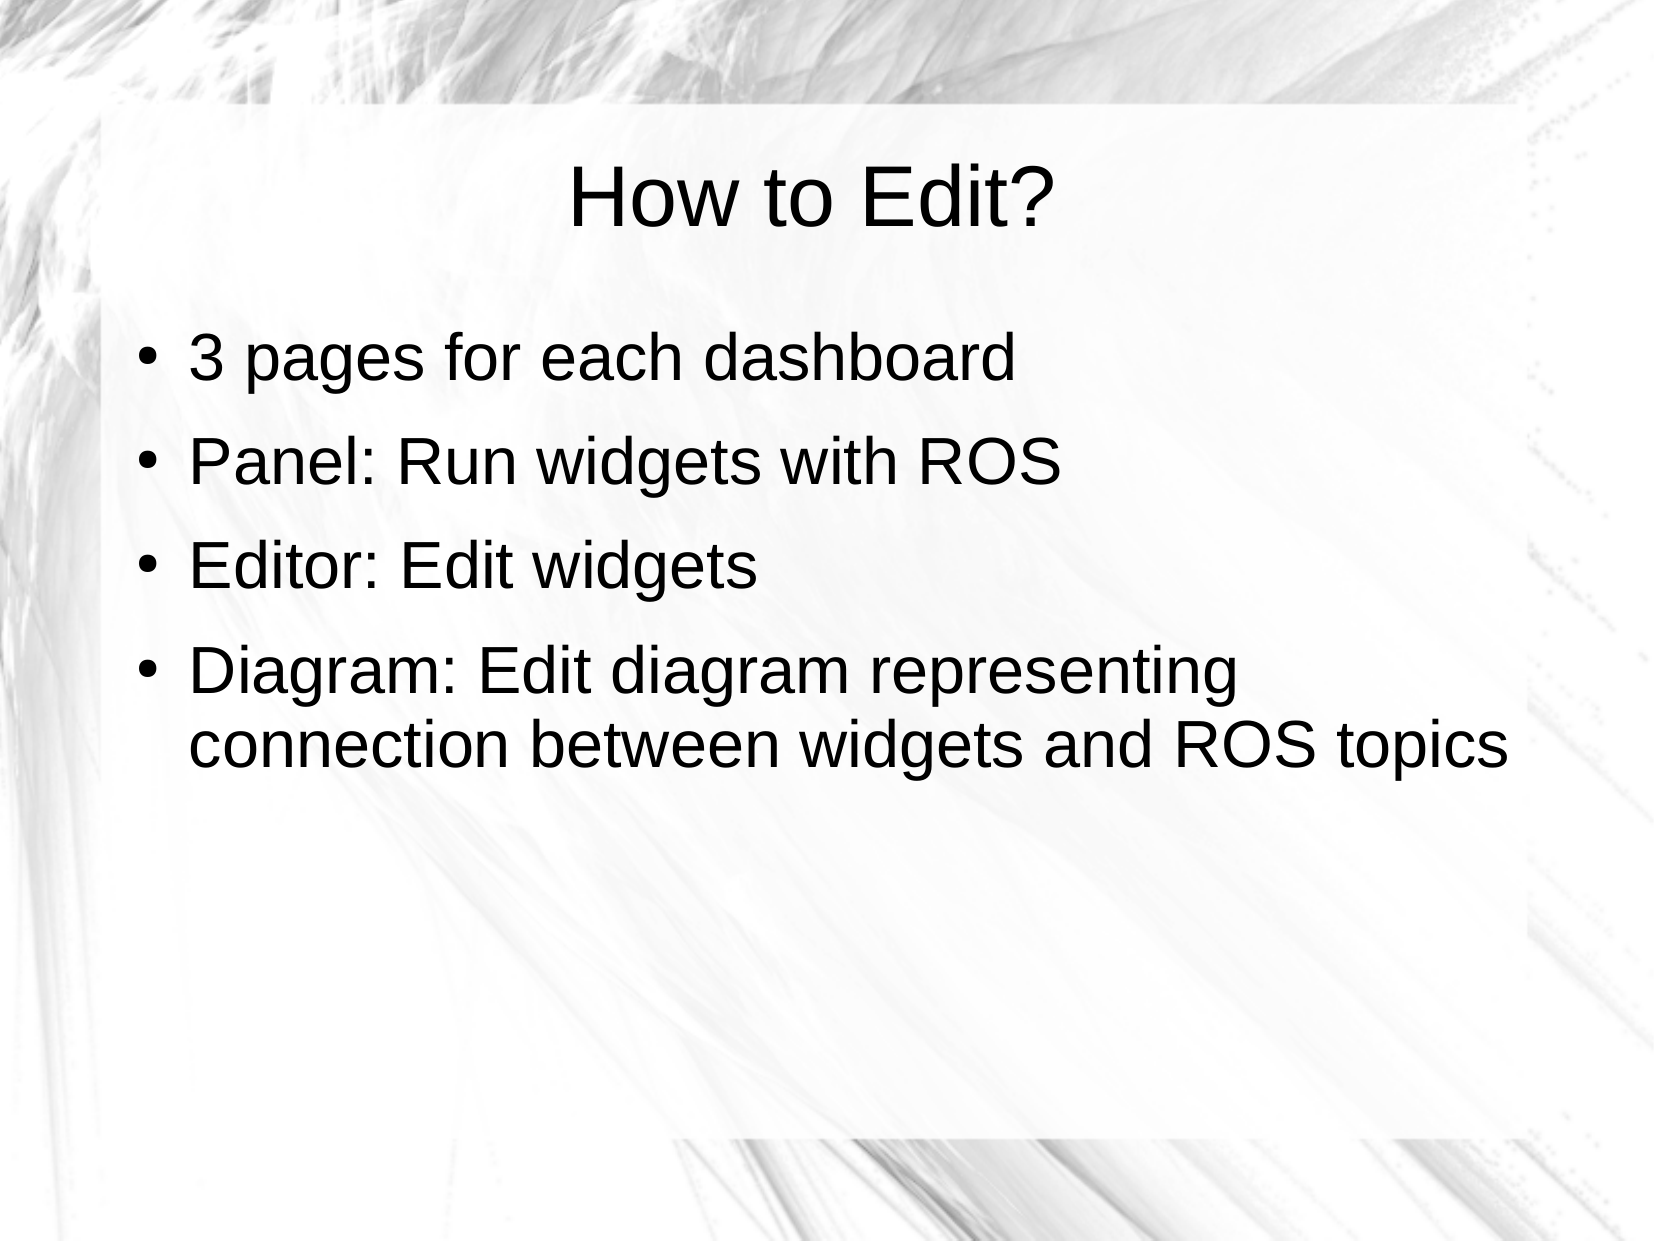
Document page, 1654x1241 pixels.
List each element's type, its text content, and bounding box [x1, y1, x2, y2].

list 3 pages for each dashboard Panel: Run widgets with ROS Editor: Edit widgets Diagram: Edit diagram representing connection between widgets and ROS topics [118, 319, 1571, 1039]
title How to Edit? [118, 112, 1506, 281]
picture [0, 0, 1654, 1241]
